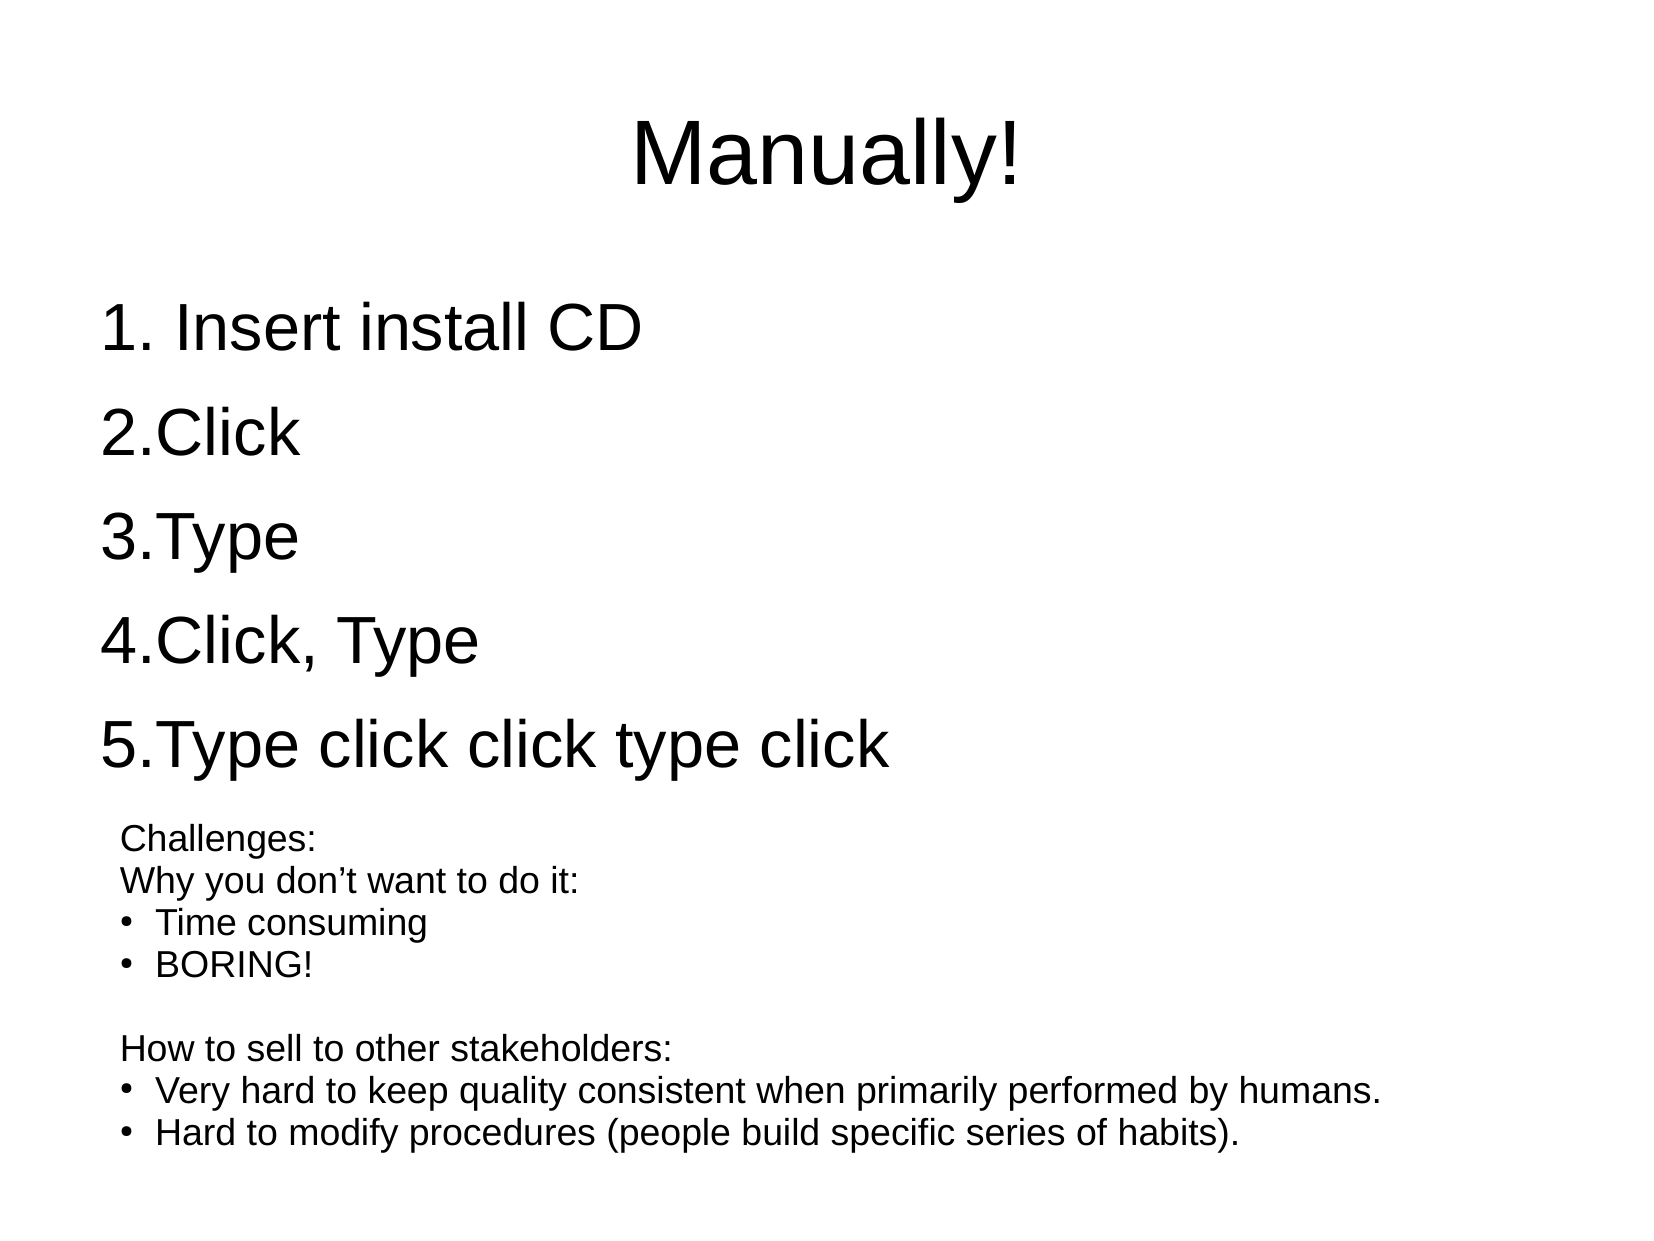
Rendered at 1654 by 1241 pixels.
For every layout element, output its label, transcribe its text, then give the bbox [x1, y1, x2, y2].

title Manually! [82, 49, 1571, 257]
list Insert install CD Click Type Click, Type Type click click type click [82, 290, 1571, 796]
text_box Challenges: Why you don’t want to do it: Time consuming BORING! How to sell to other stakeholders: Very hard to keep quality consistent when primarily performed by humans. Hard to modify procedures (people build specific series of habits). [105, 810, 1486, 1161]
